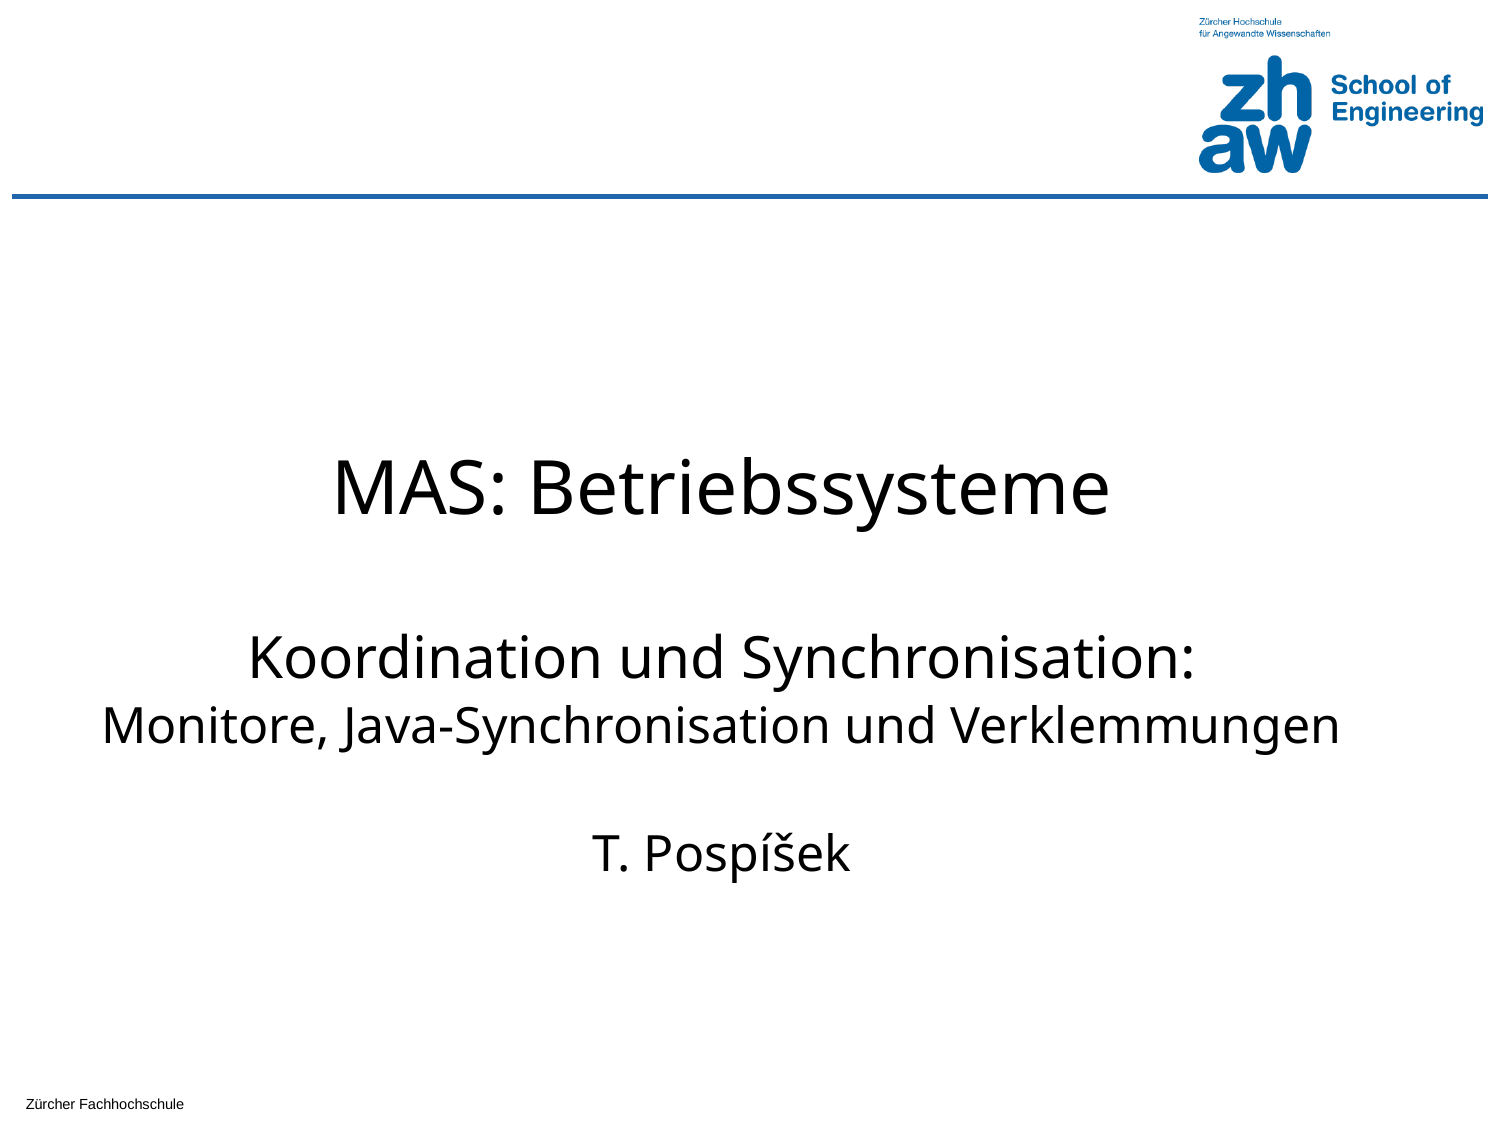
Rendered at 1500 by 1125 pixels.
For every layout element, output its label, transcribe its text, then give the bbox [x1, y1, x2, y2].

text_box MAS: Betriebssysteme Koordination und Synchronisation: Monitore, Java-Synchronisation und Verklemmungen T. Pospíšek [49, 337, 1394, 763]
picture [1199, 18, 1483, 173]
